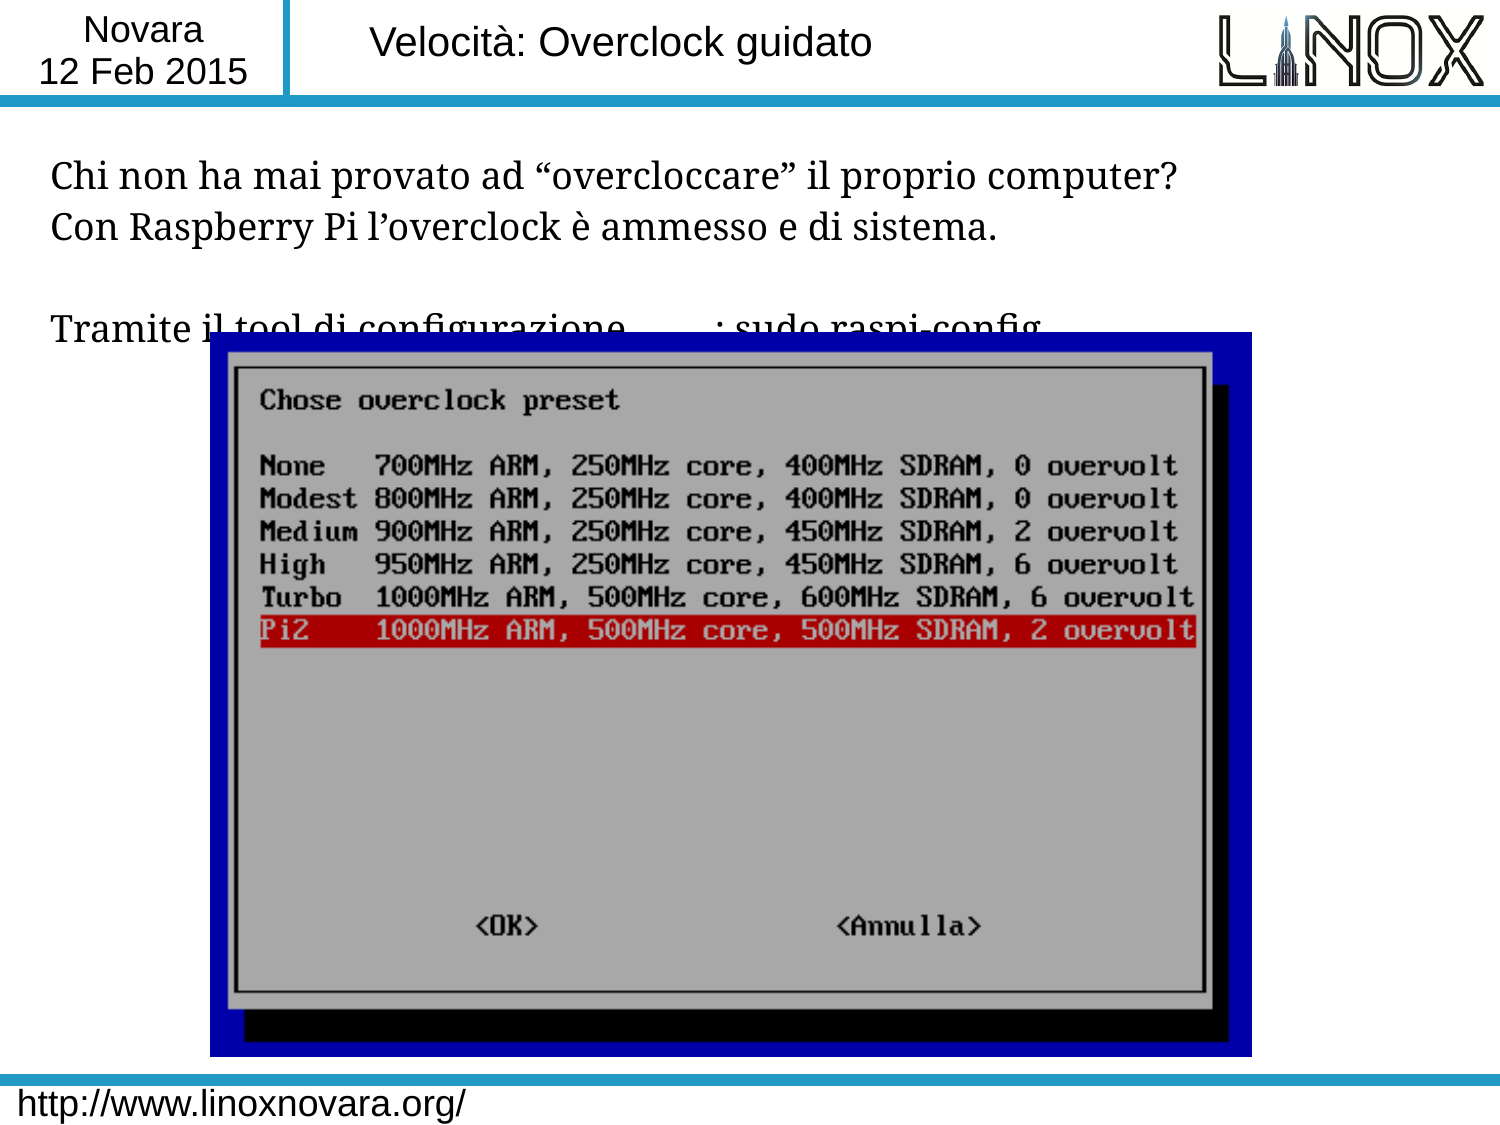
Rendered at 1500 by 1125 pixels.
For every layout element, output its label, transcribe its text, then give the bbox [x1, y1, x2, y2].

list Velocità: Overclock guidato [354, 11, 1380, 87]
picture [0, 1074, 1500, 1086]
picture [0, 0, 1500, 107]
text_box Chi non ha mai provato ad “overcloccare” il proprio computer? Con Raspberry Pi l’overclock è ammesso e di sistema. Tramite il tool di configurazione : sudo raspi-config [35, 141, 1426, 329]
picture [210, 332, 1252, 1057]
